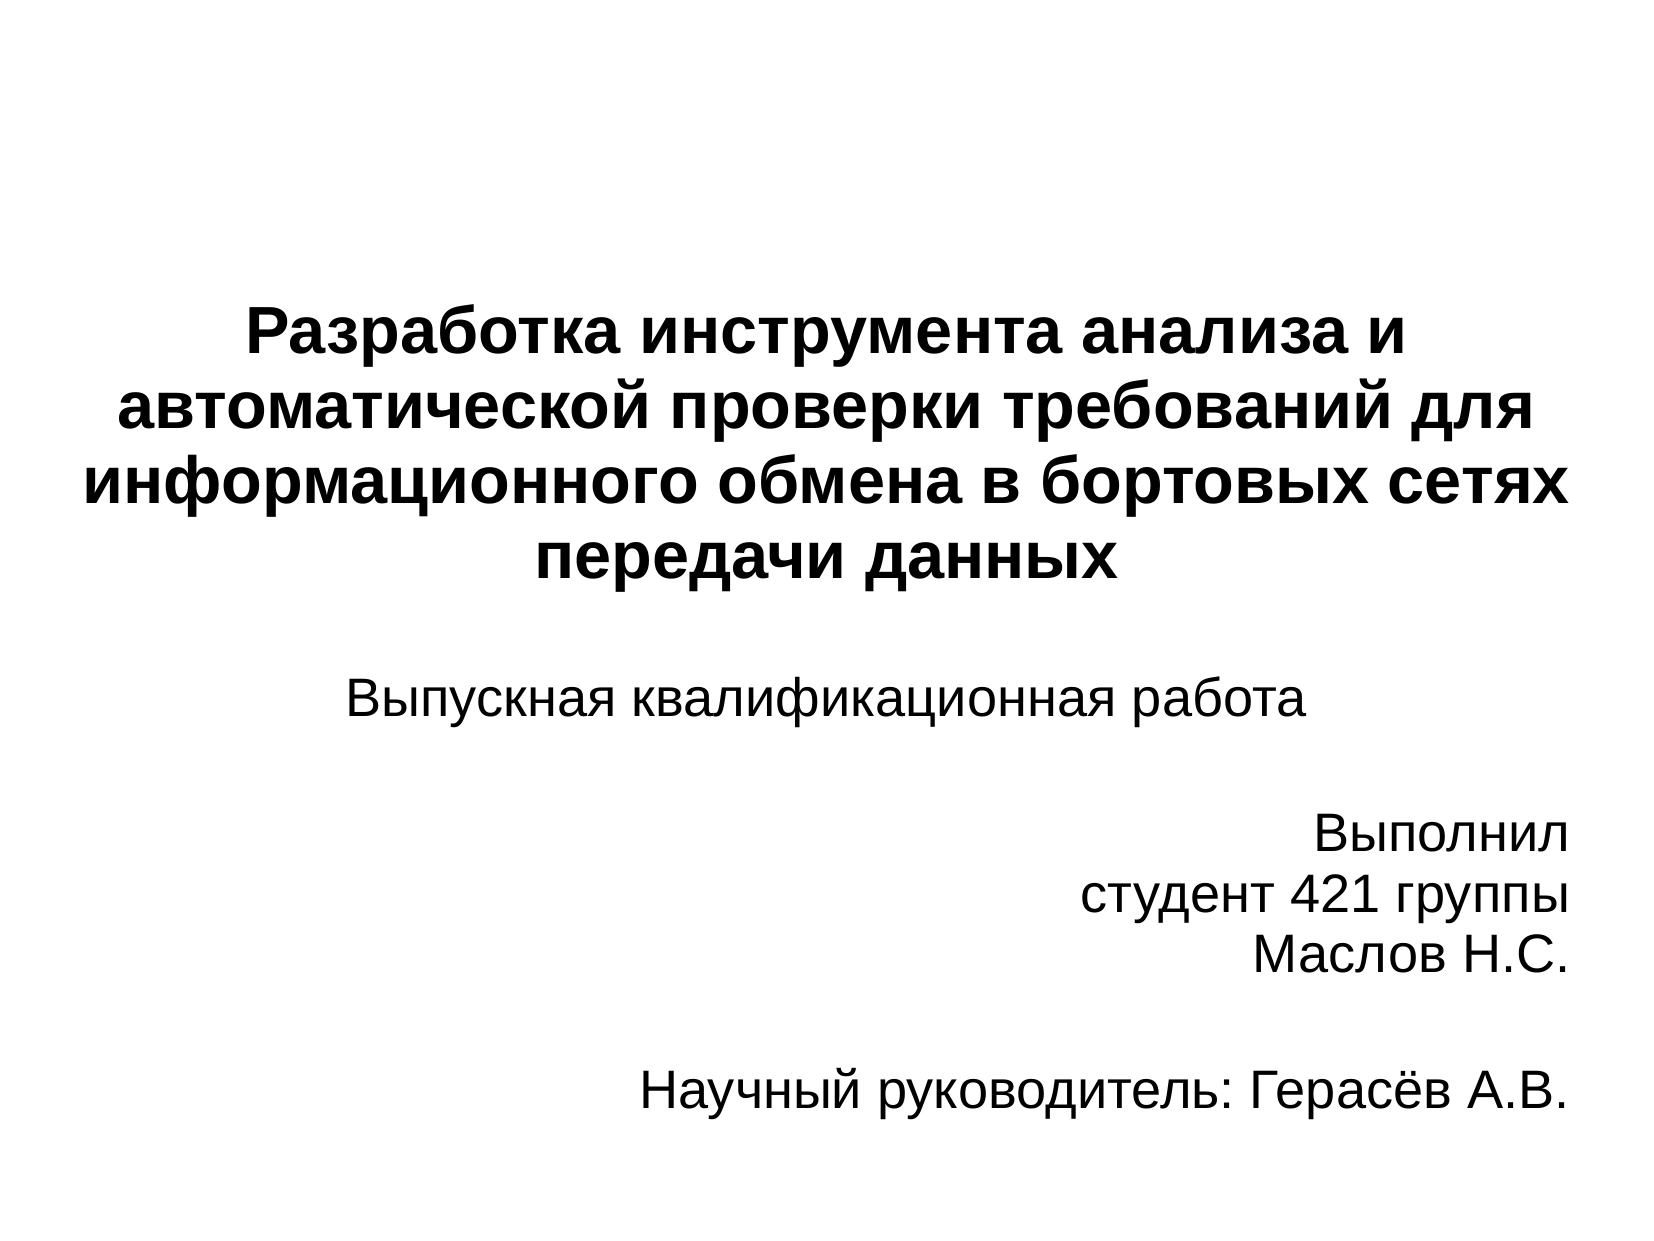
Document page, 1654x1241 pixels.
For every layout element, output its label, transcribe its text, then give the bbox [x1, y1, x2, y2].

subtitle Разработка инструмента анализа и автоматической проверки требований для информационного обмена в бортовых сетях передачи данных Выпускная квалификационная работа Выполнил студент 421 группы Маслов Н.С. Научный руководитель: Герасёв А.В. [82, 226, 1571, 1187]
